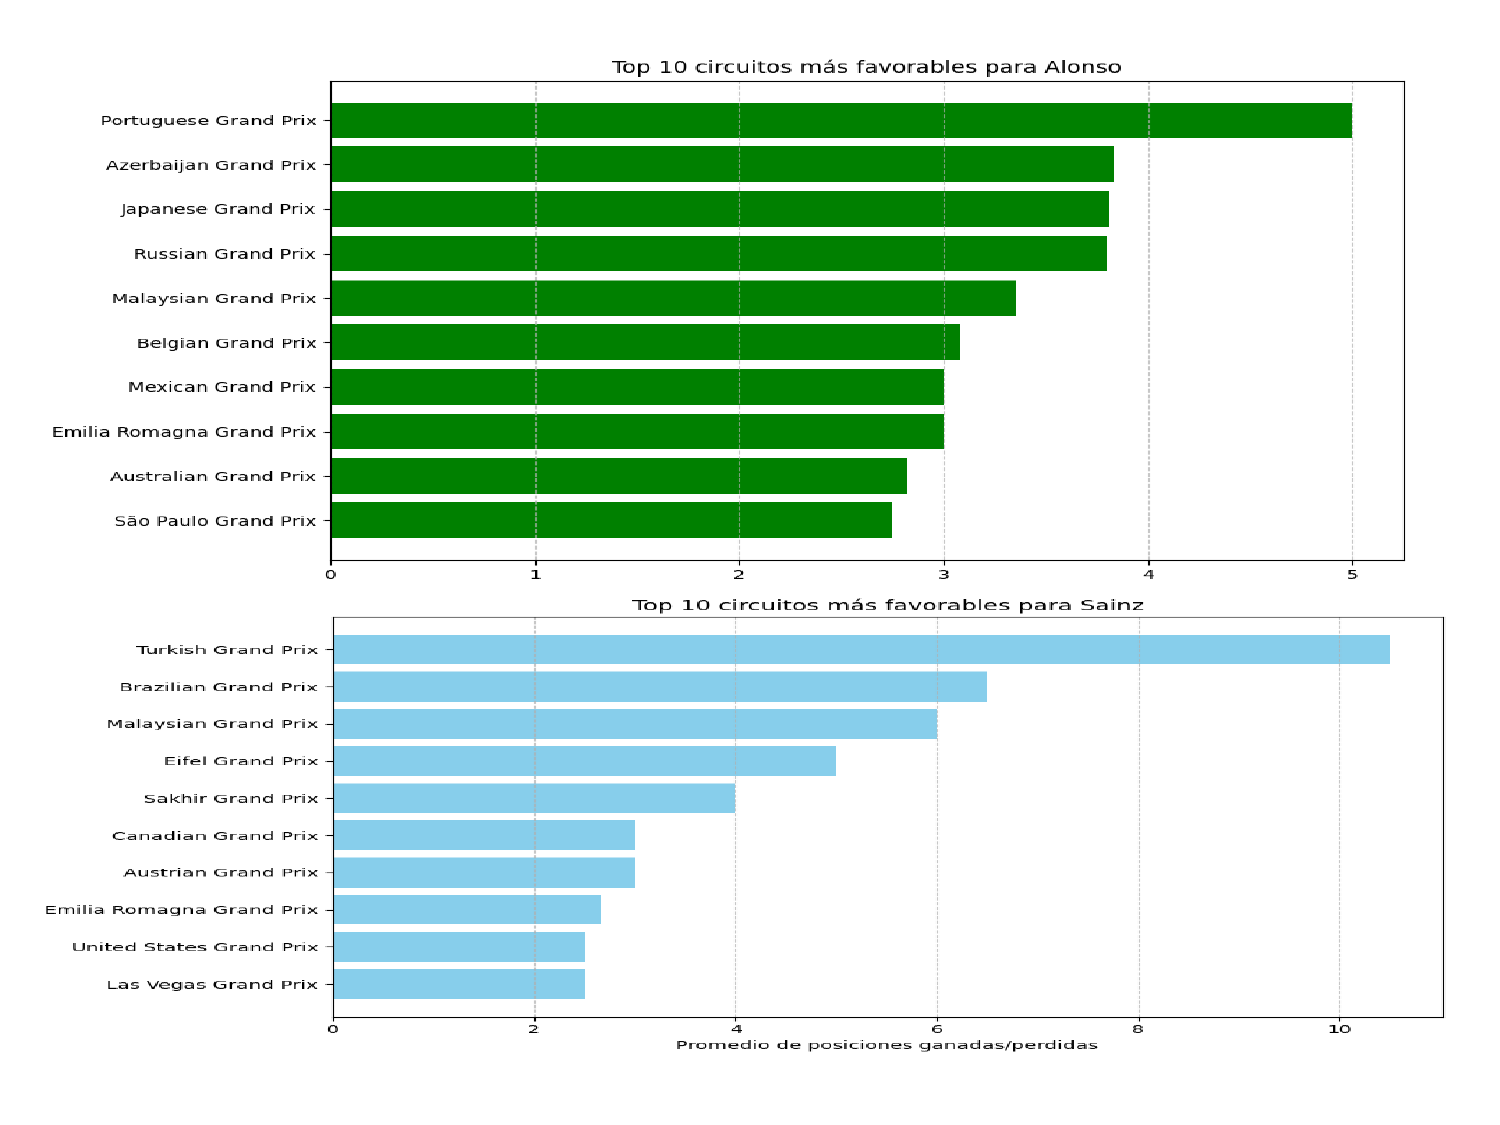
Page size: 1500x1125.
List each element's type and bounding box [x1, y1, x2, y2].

picture [23, 44, 1465, 1063]
